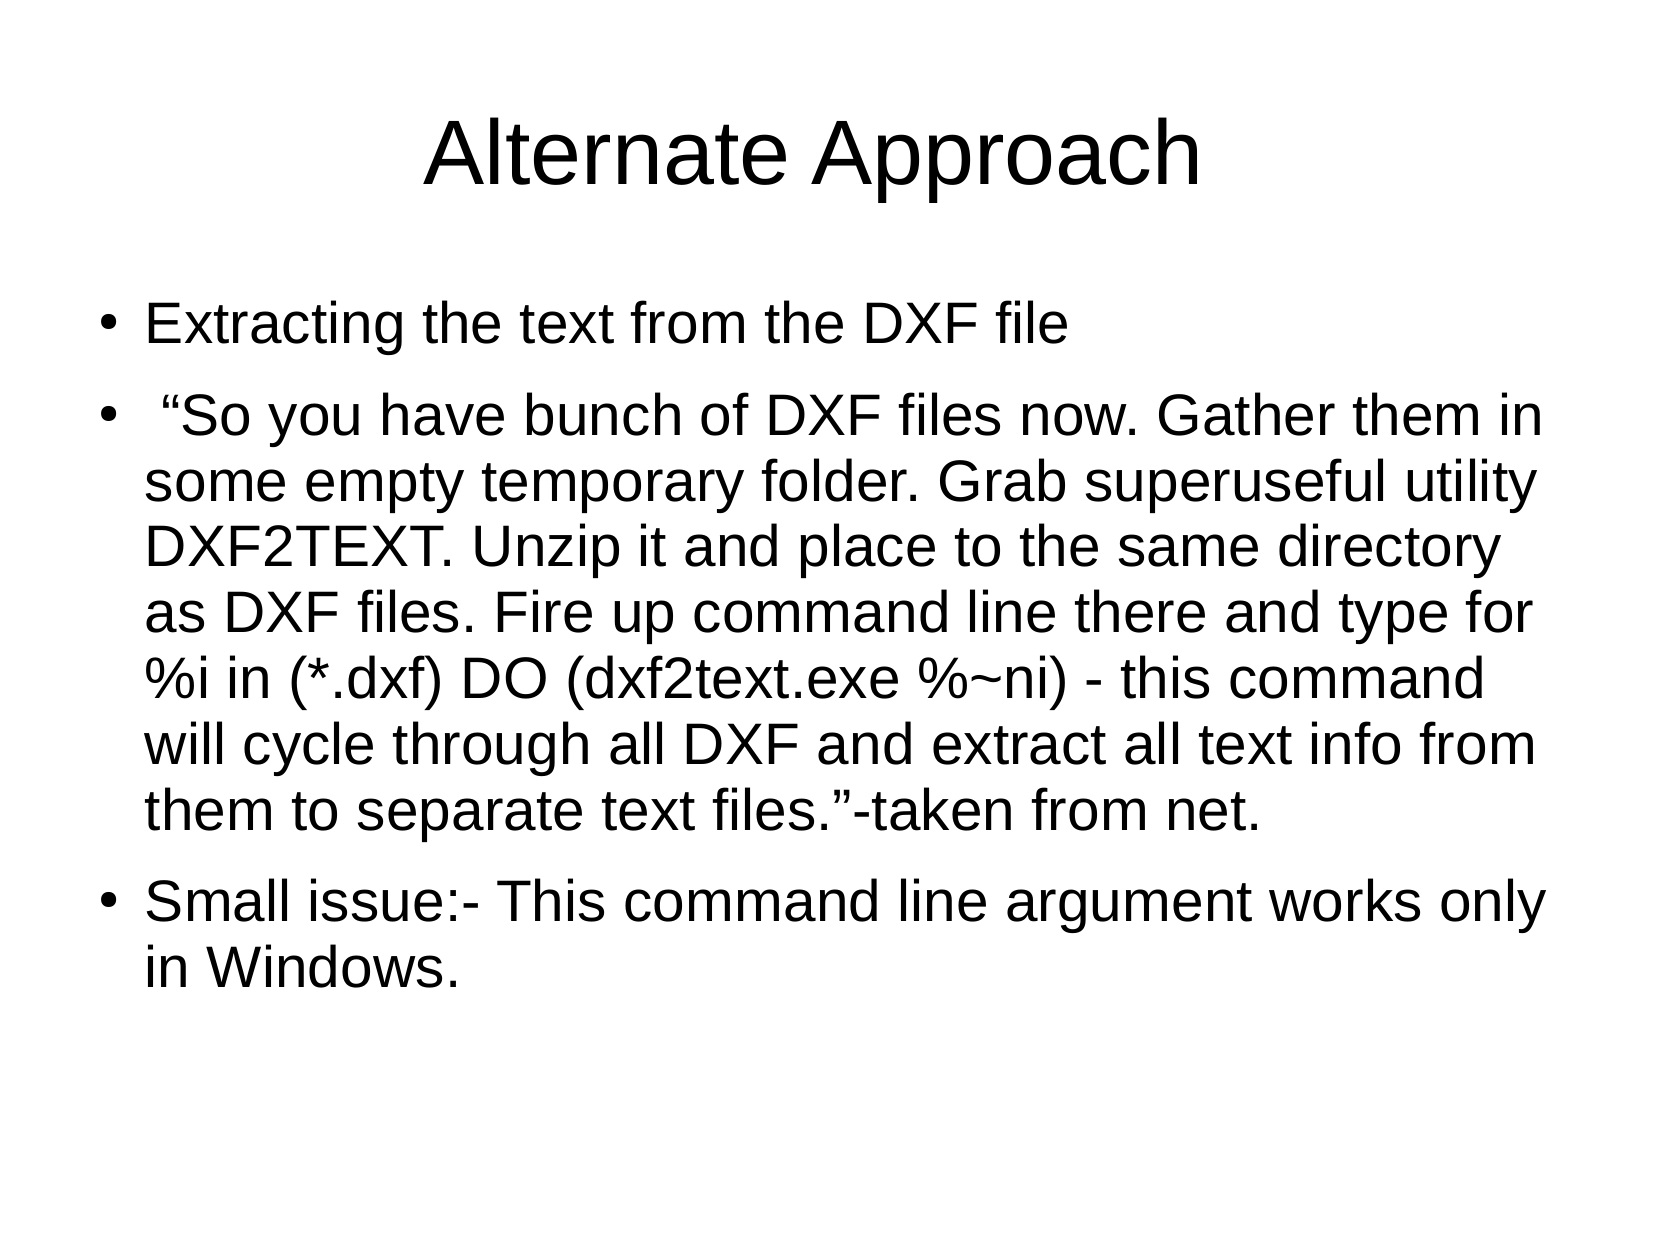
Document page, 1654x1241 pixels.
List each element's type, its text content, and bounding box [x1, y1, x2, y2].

list Extracting the text from the DXF file “So you have bunch of DXF files now. Gather them in some empty temporary folder. Grab superuseful utility DXF2TEXT. Unzip it and place to the same directory as DXF files. Fire up command line there and type for %i in (*.dxf) DO (dxf2text.exe %~ni) - this command will cycle through all DXF and extract all text info from them to separate text files.”-taken from net. Small issue:- This command line argument works only in Windows. [82, 290, 1571, 1010]
title Alternate Approach [82, 49, 1571, 257]
